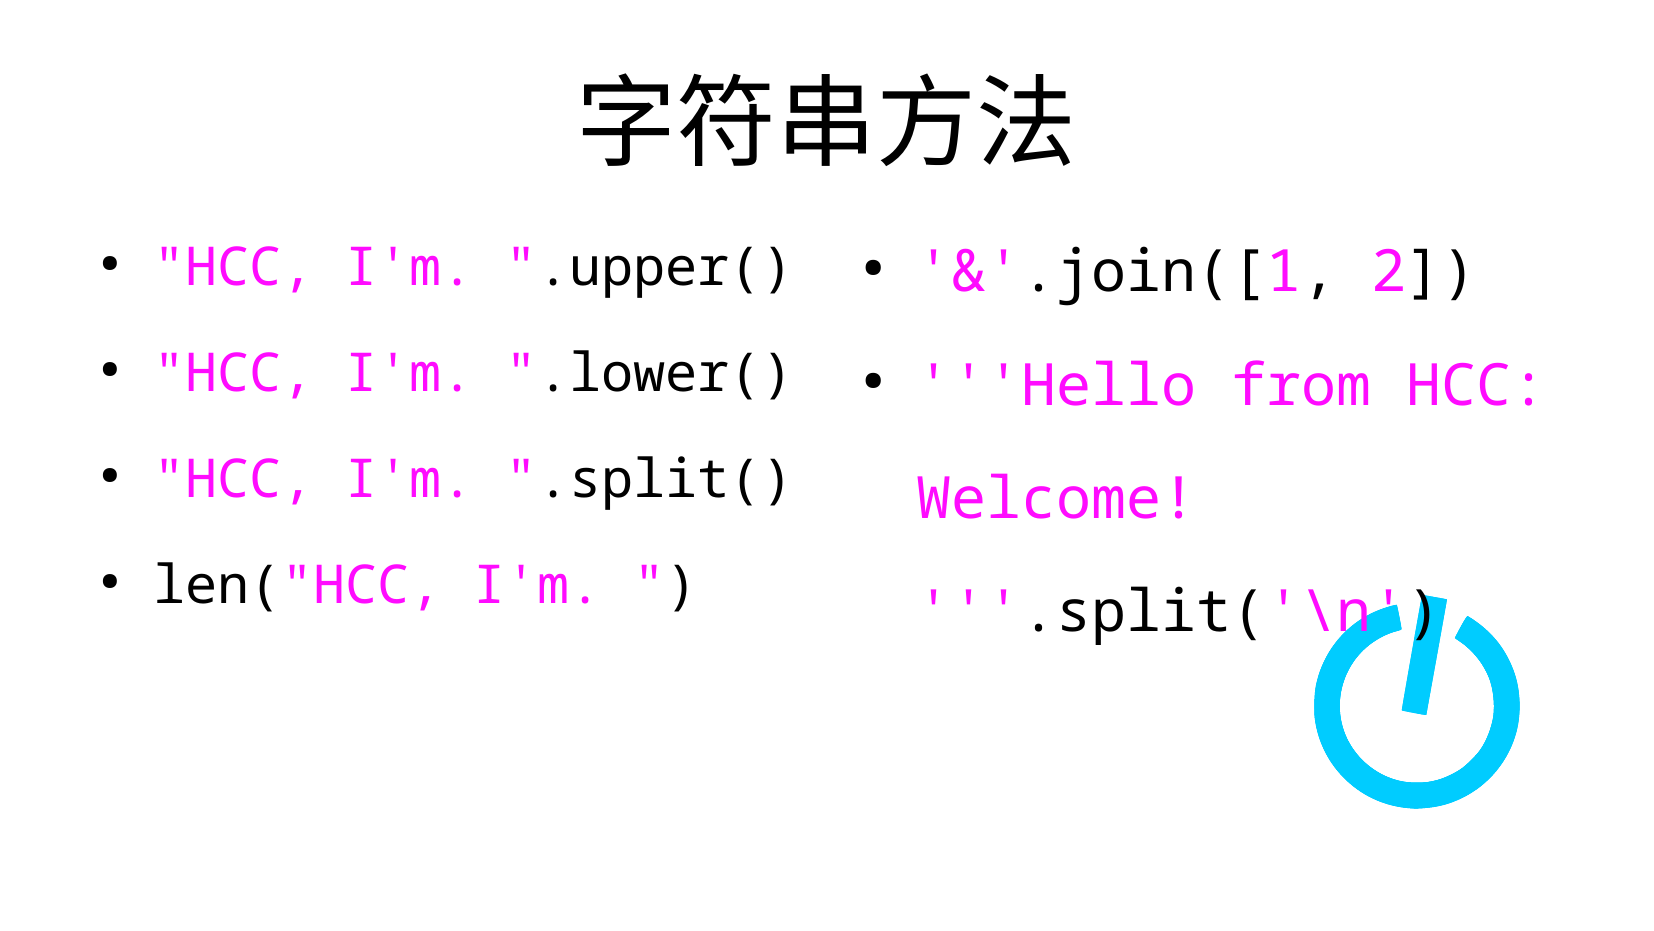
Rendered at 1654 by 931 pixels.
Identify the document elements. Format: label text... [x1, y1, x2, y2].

title 字符串方法 [82, 37, 1571, 193]
list "HCC, I'm. ".upper() "HCC, I'm. ".lower() "HCC, I'm. ".split() len("HCC, I'm. ") [82, 217, 809, 758]
list '&'.join([1, 2]) '''Hello from HCC: Welcome! '''.split('\n') [845, 217, 1572, 650]
